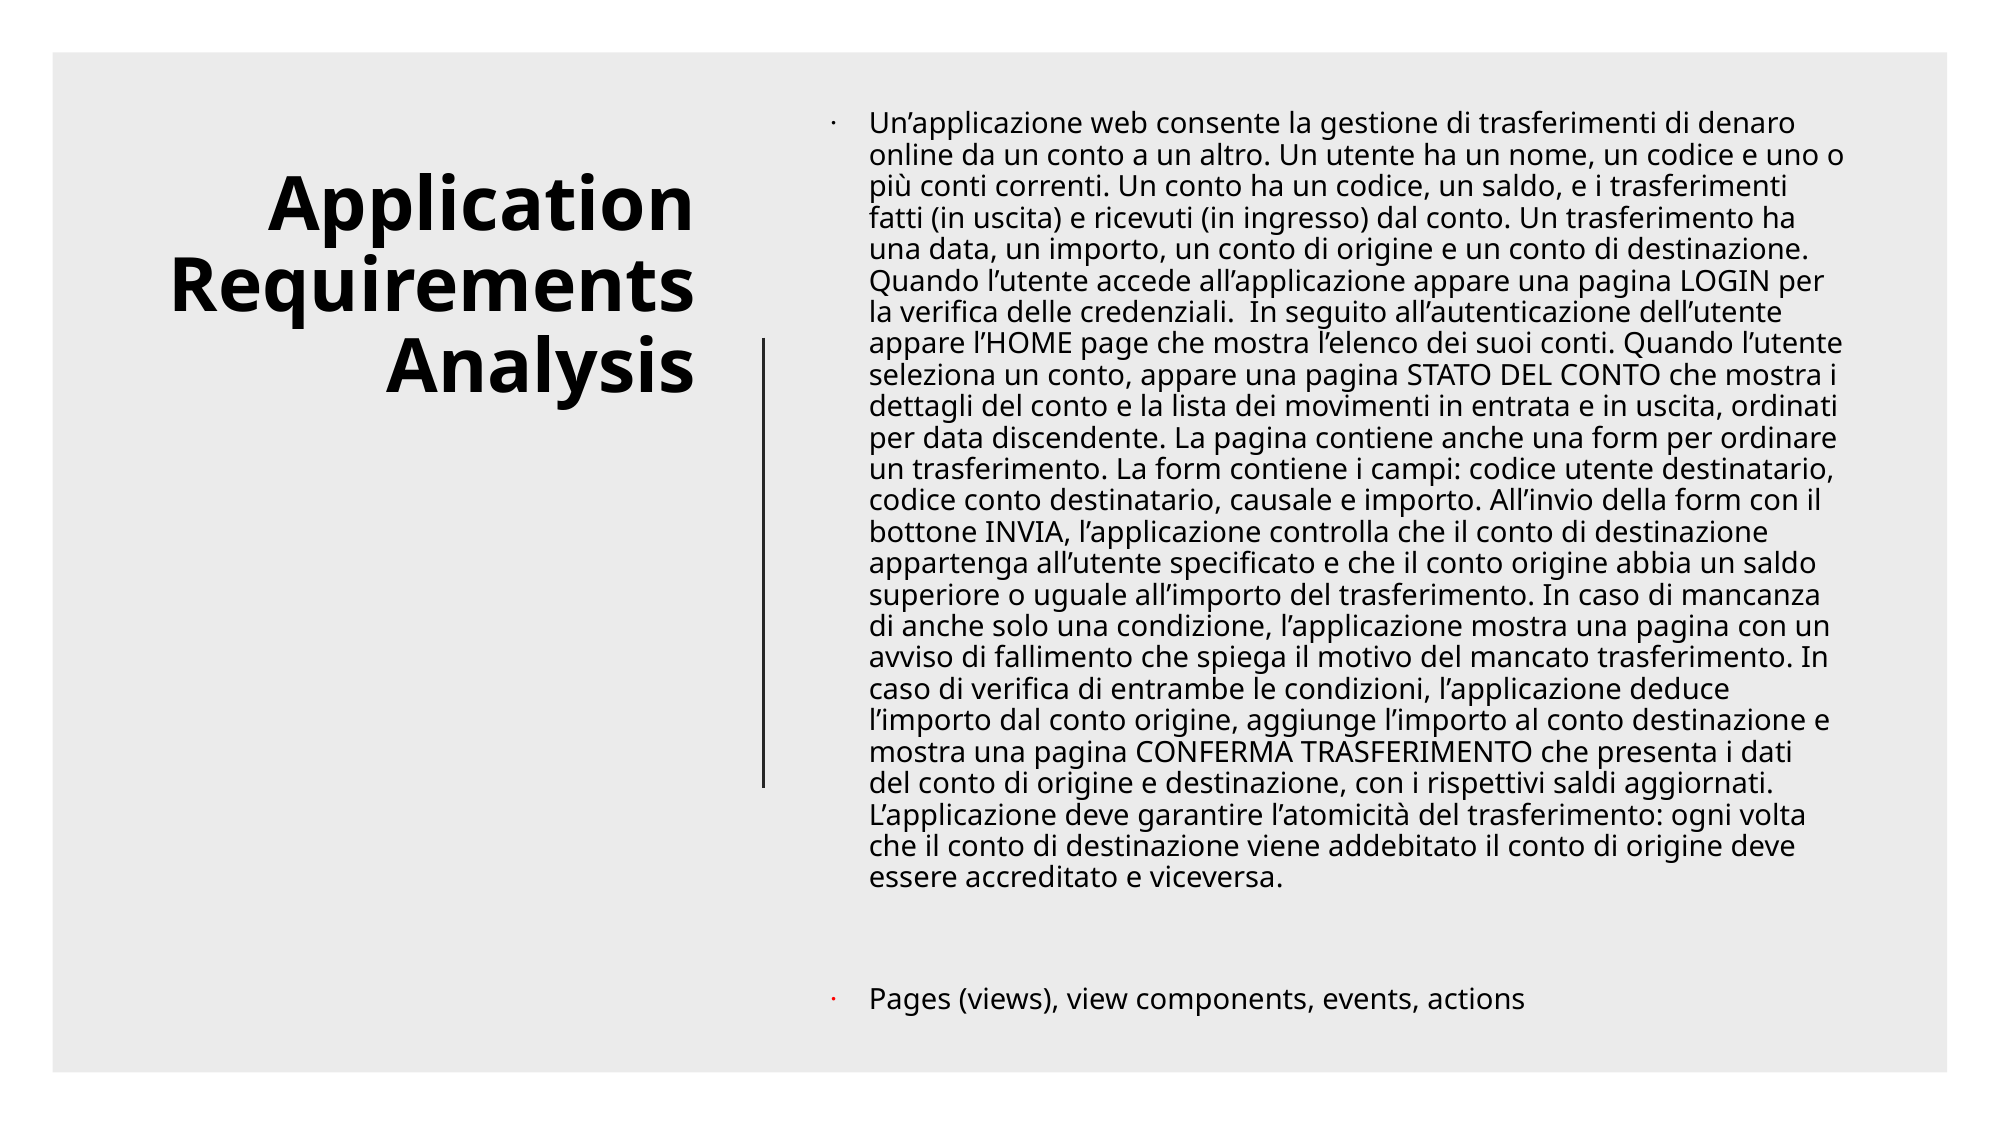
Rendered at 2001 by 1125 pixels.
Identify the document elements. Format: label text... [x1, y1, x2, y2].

list Un’applicazione web consente la gestione di trasferimenti di denaro online da un conto a un altro. Un utente ha un nome, un codice e uno o più conti correnti. Un conto ha un codice, un saldo, e i trasferimenti fatti (in uscita) e ricevuti (in ingresso) dal conto. Un trasferimento ha una data, un importo, un conto di origine e un conto di destinazione. Quando l’utente accede all’applicazione appare una pagina LOGIN per la verifica delle credenziali. In seguito all’autenticazione dell’utente appare l’HOME page che mostra l’elenco dei suoi conti. Quando l’utente seleziona un conto, appare una pagina STATO DEL CONTO che mostra i dettagli del conto e la lista dei movimenti in entrata e in uscita, ordinati per data discendente. La pagina contiene anche una form per ordinare un trasferimento. La form contiene i campi: codice utente destinatario, codice conto destinatario, causale e importo. All’invio della form con il bottone INVIA, l’applicazione controlla che il conto di destinazione appartenga all’utente specificato e che il conto origine abbia un saldo superiore o uguale all’importo del trasferimento. In caso di mancanza di anche solo una condizione, l’applicazione mostra una pagina con un avviso di fallimento che spiega il motivo del mancato trasferimento. In caso di verifica di entrambe le condizioni, l’applicazione deduce l’importo dal conto origine, aggiunge l’importo al conto destinazione e mostra una pagina CONFERMA TRASFERIMENTO che presenta i dati del conto di origine e destinazione, con i rispettivi saldi aggiornati. L’applicazione deve garantire l’atomicità del trasferimento: ogni volta che il conto di destinazione viene addebitato il conto di origine deve essere accreditato e viceversa. Pages (views), view components, events, actions [816, 158, 1863, 967]
text_box [52, 52, 1948, 1073]
title Application Requirements Analysis [66, 158, 711, 967]
